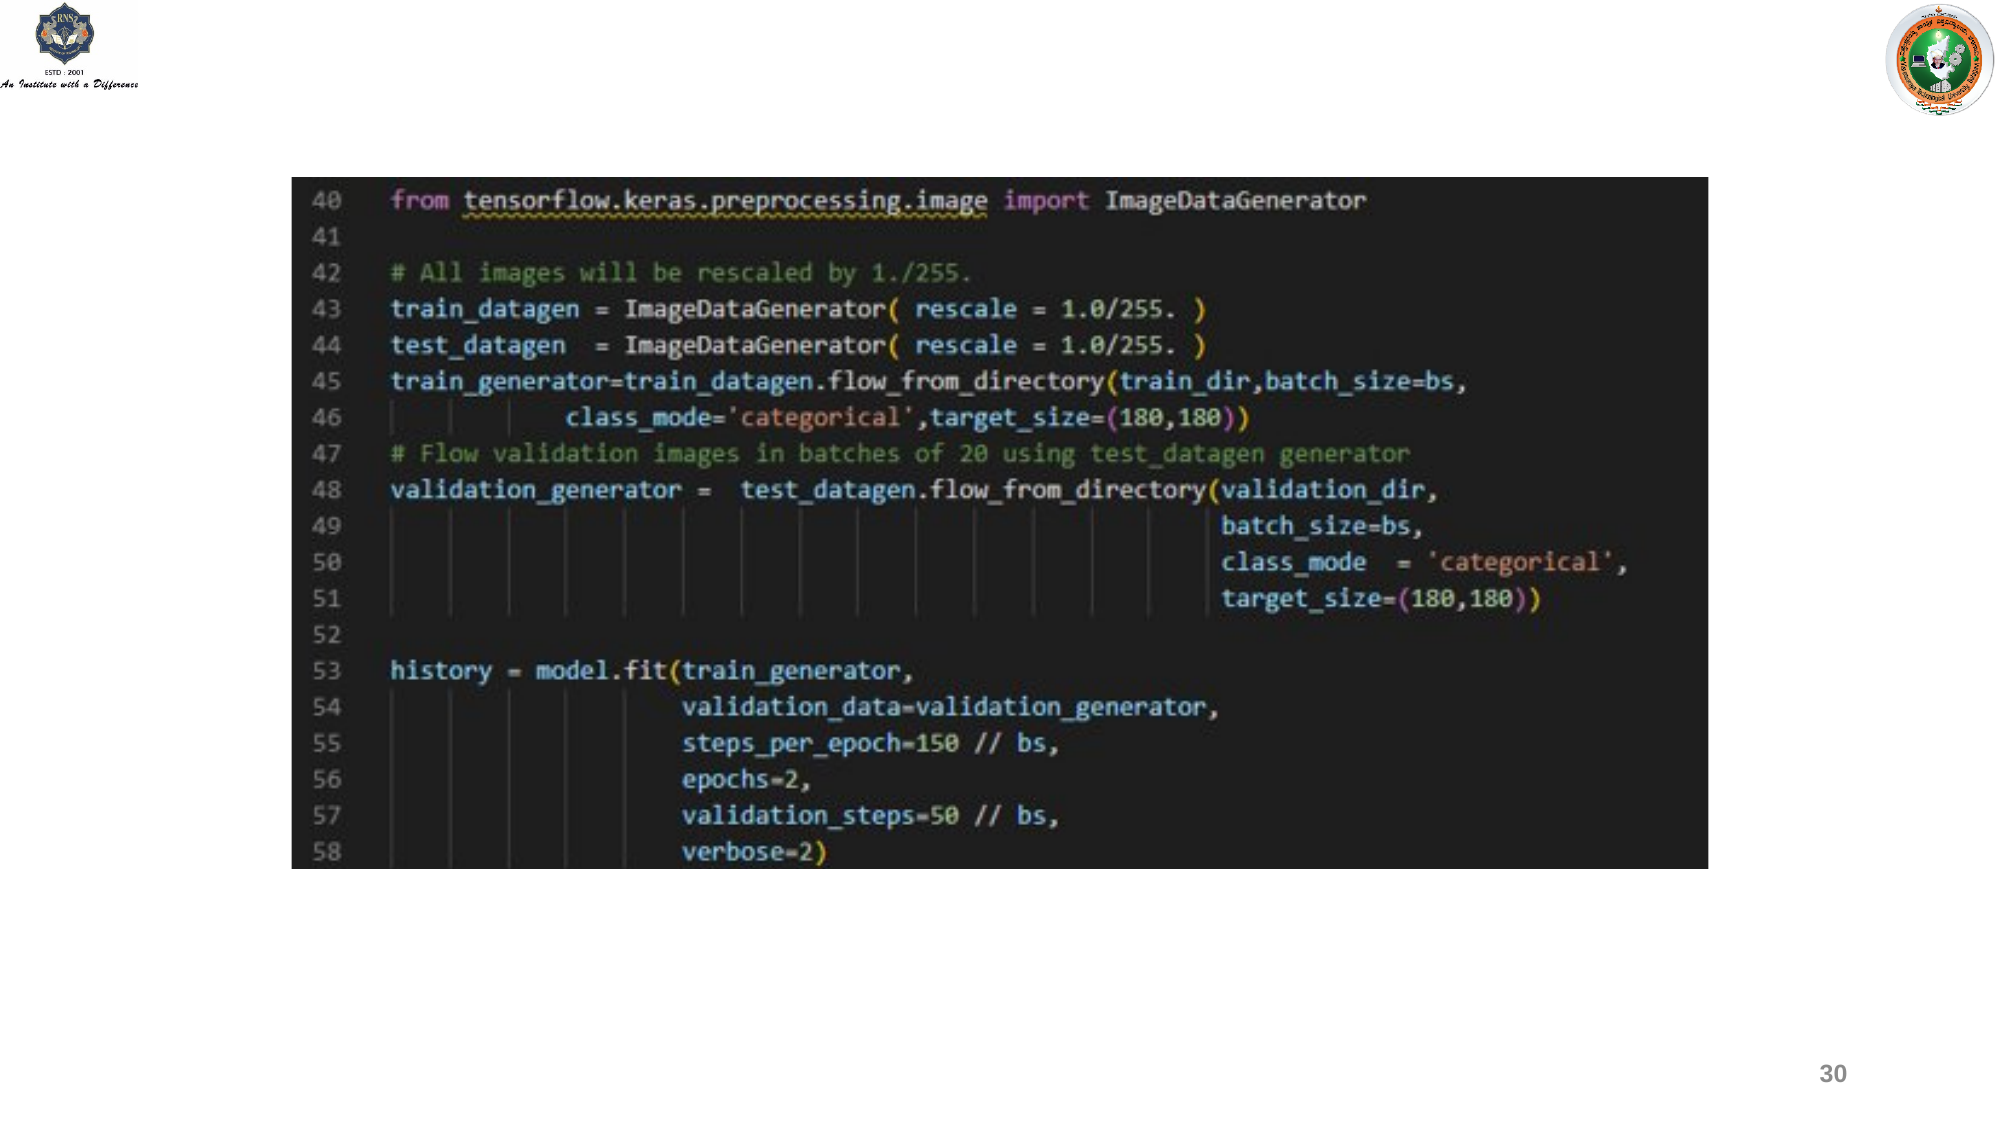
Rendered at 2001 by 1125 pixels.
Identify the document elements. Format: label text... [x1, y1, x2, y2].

picture [0, 0, 138, 90]
picture [1882, 2, 1997, 117]
slide_number <number> [1412, 1042, 1863, 1103]
picture [291, 177, 1709, 869]
